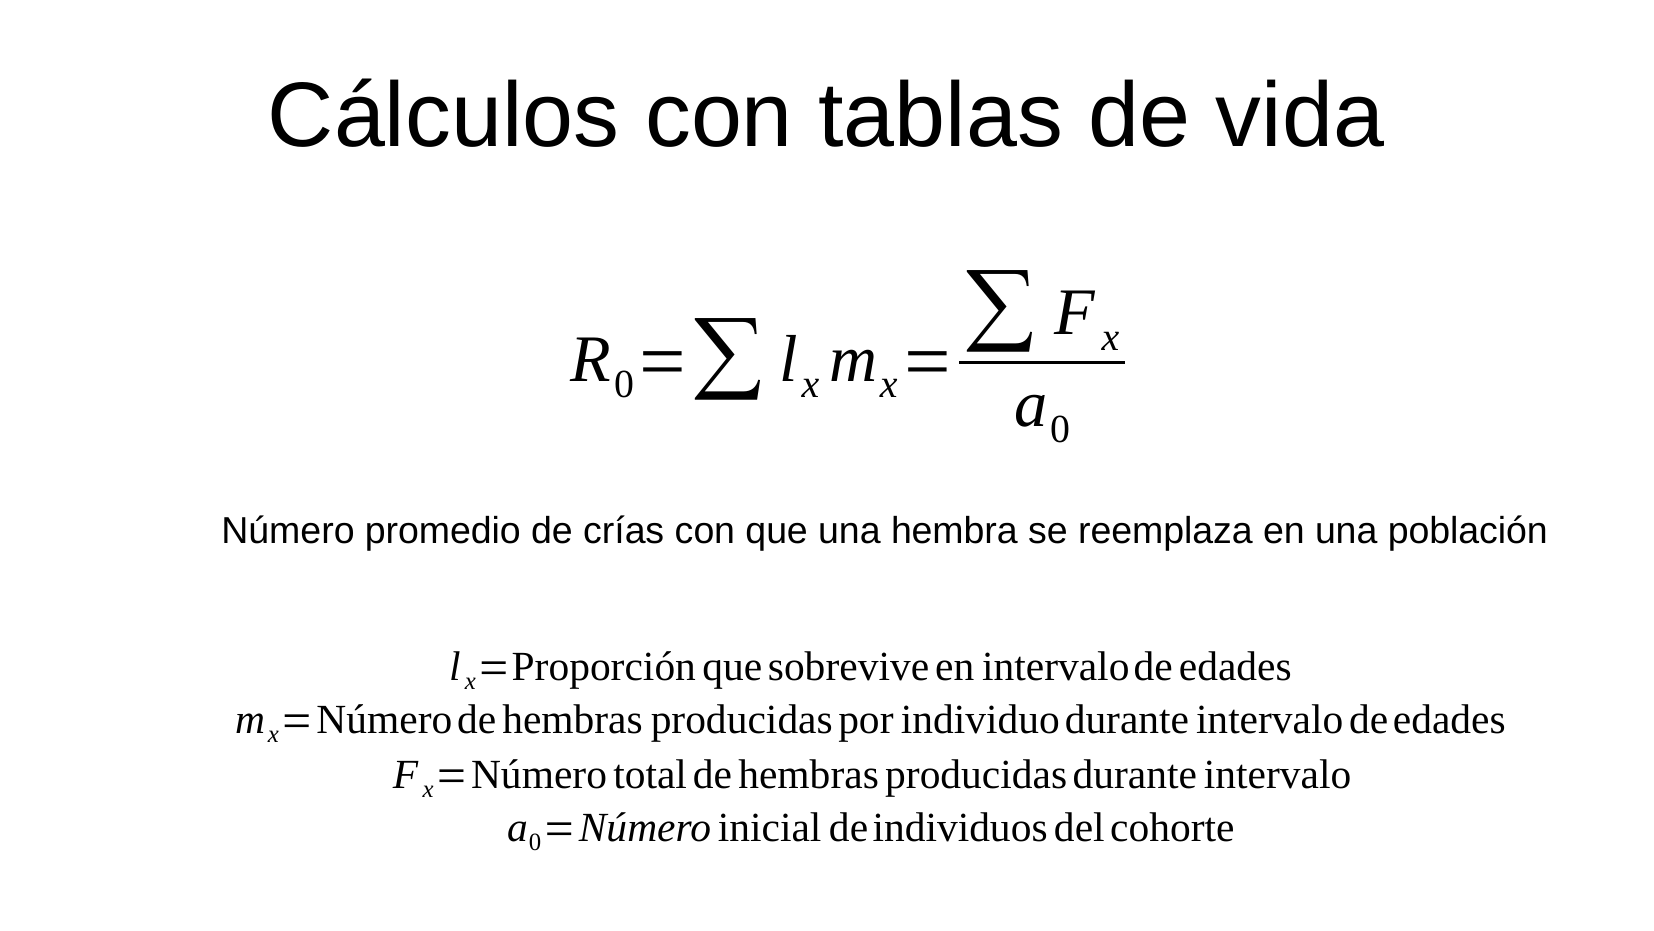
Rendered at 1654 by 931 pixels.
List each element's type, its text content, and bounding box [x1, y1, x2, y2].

chart [228, 642, 1514, 857]
title Cálculos con tablas de vida [82, 37, 1571, 193]
text_box Número promedio de crías con que una hembra se reemplaza en una población [206, 501, 1563, 559]
chart [561, 265, 1134, 452]
